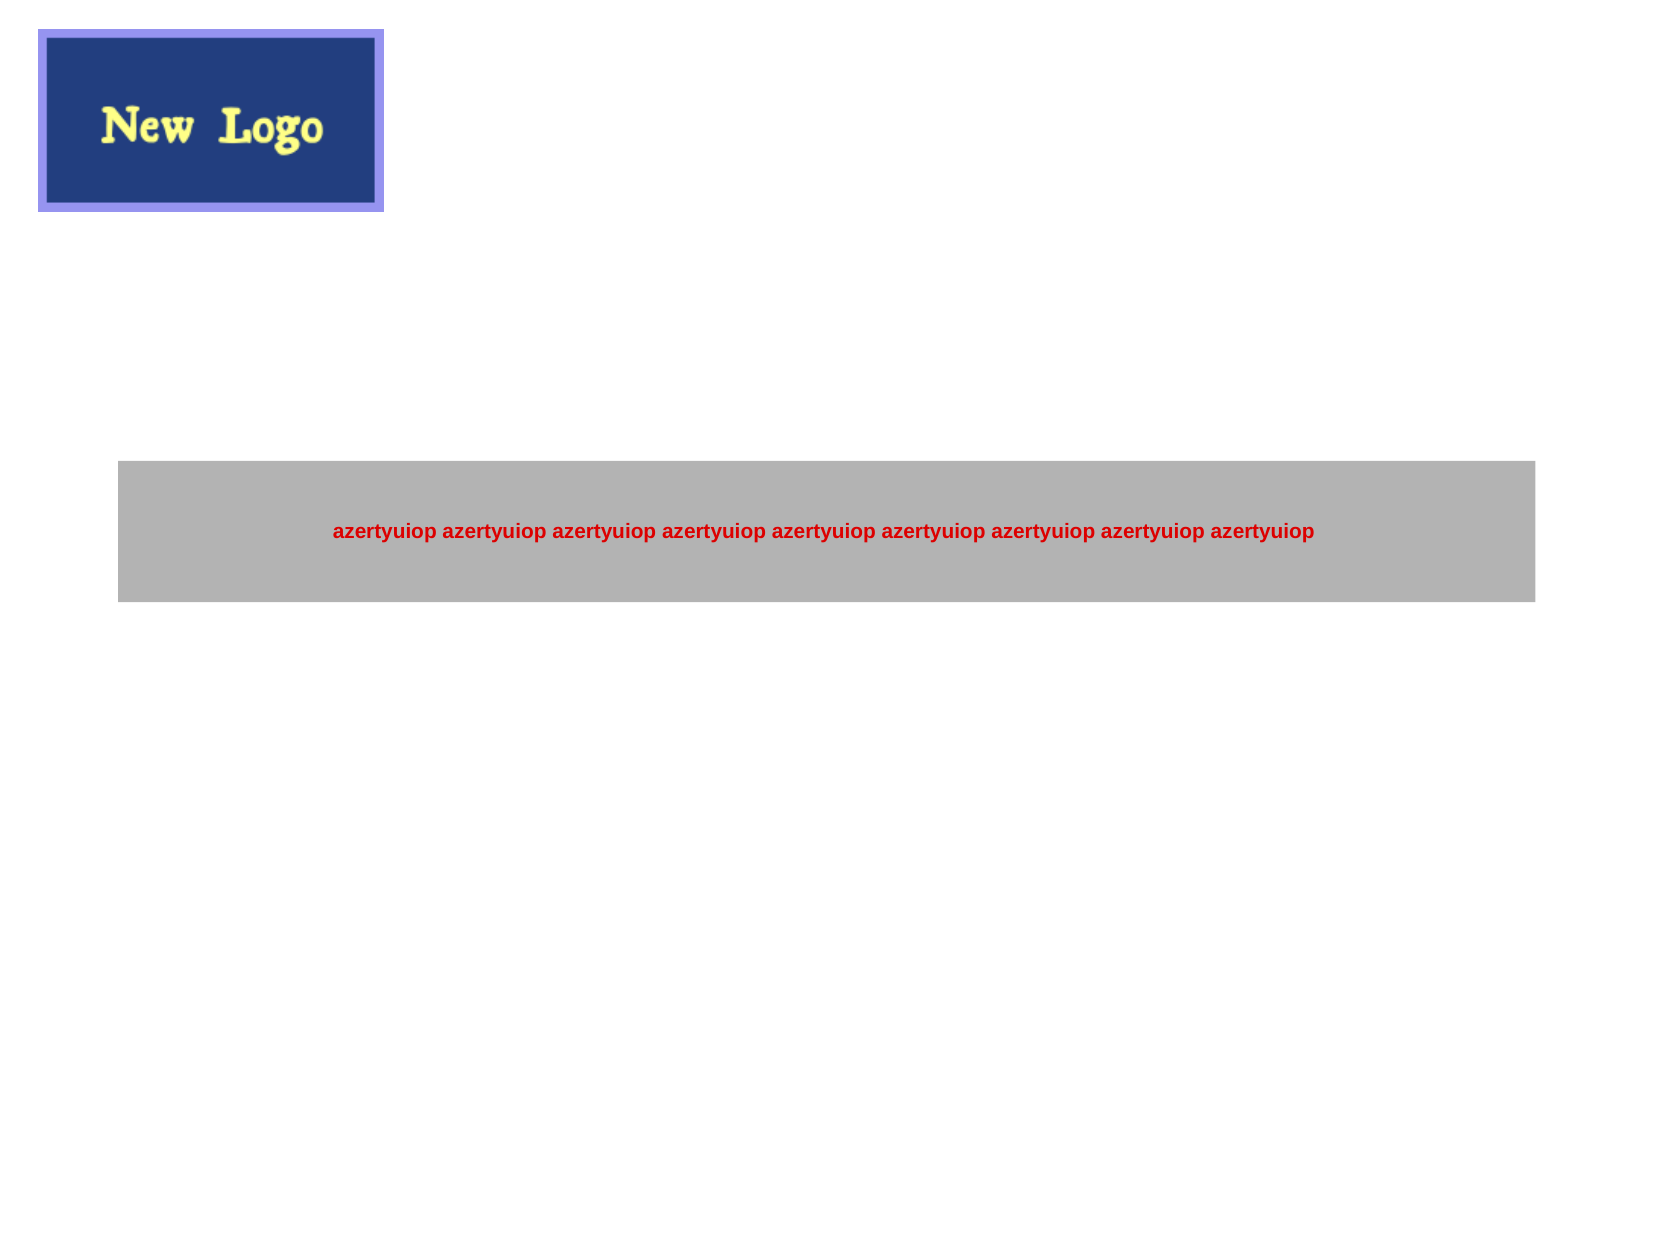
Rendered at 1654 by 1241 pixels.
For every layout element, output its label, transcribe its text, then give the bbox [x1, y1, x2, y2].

text_box azertyuiop azertyuiop azertyuiop azertyuiop azertyuiop azertyuiop azertyuiop azertyuiop azertyuiop [118, 460, 1536, 603]
picture [38, 29, 384, 212]
